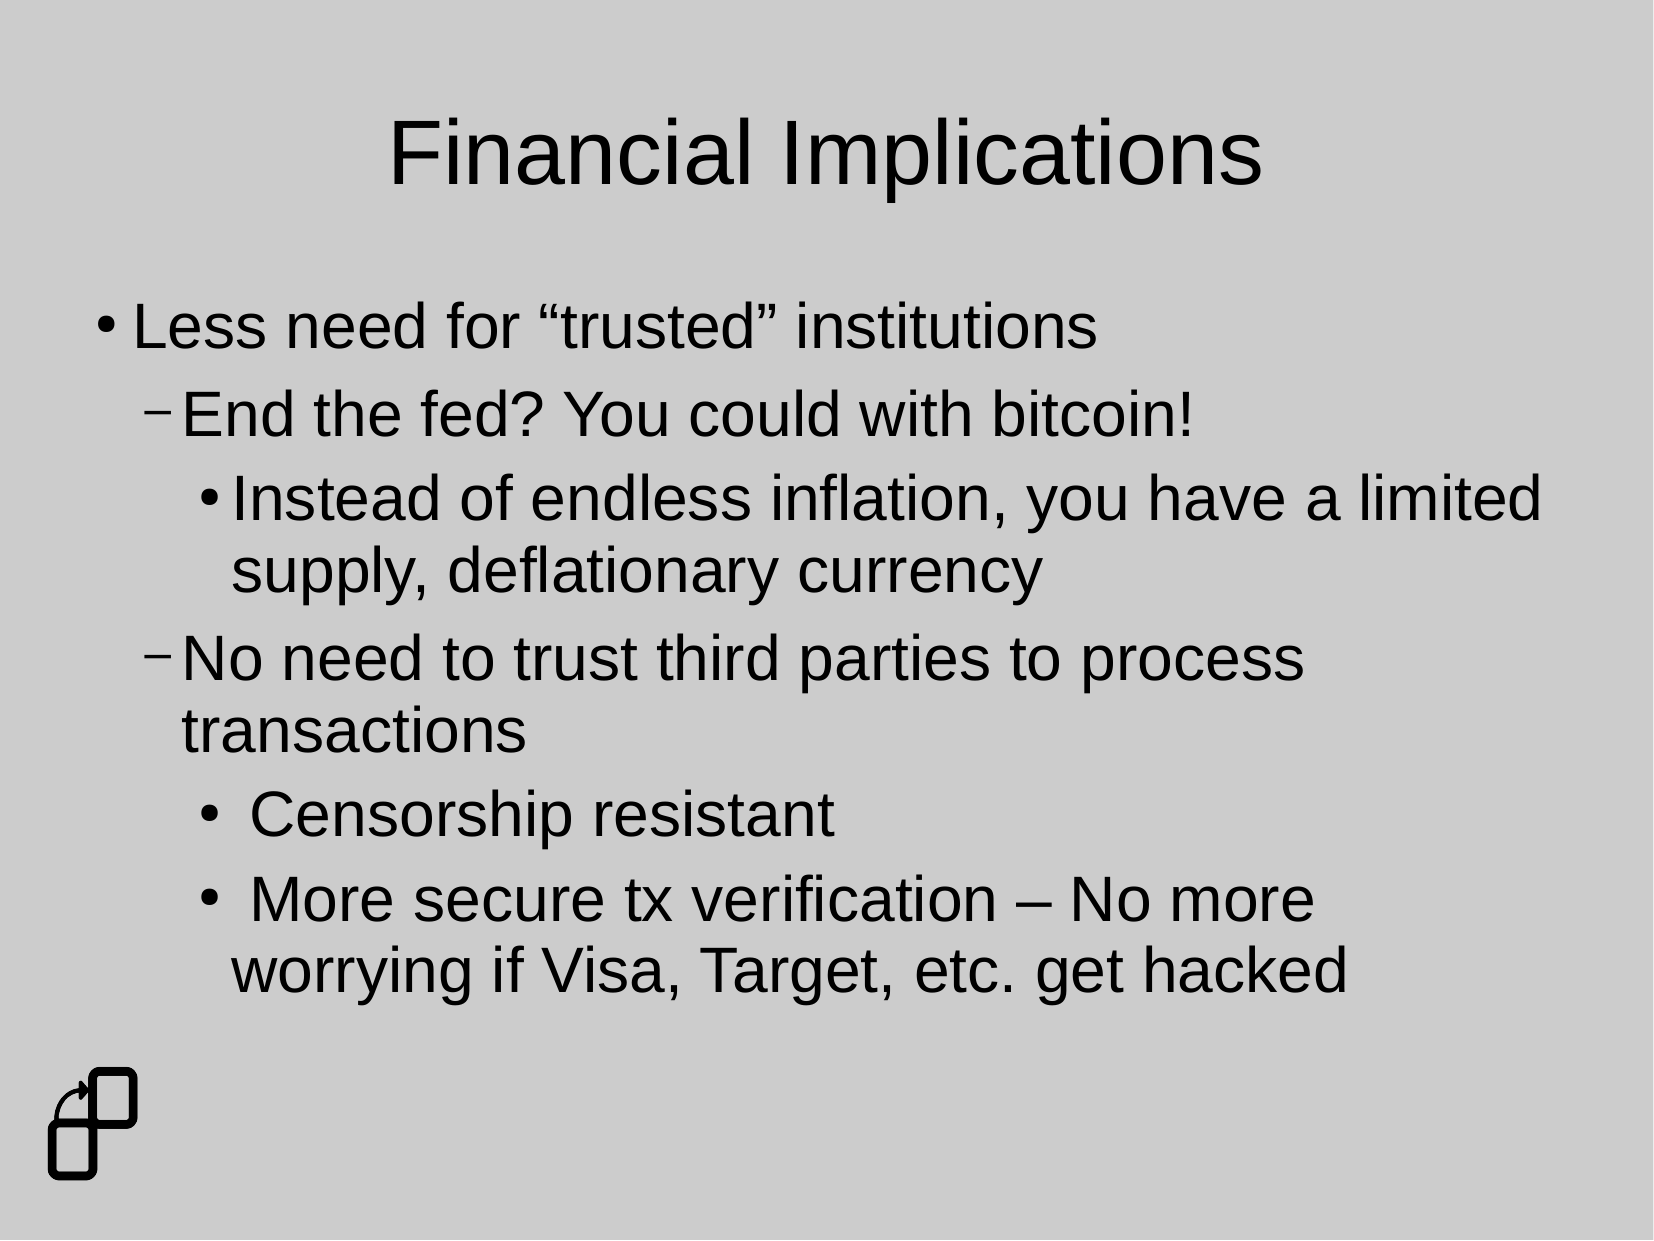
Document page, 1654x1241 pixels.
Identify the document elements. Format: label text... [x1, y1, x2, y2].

list Less need for “trusted” institutions End the fed? You could with bitcoin! Instead of endless inflation, you have a limited supply, deflationary currency No need to trust third parties to process transactions Censorship resistant More secure tx verification – No more worrying if Visa, Target, etc. get hacked [82, 290, 1571, 1010]
picture [30, 1062, 153, 1186]
title Financial Implications [82, 49, 1571, 257]
